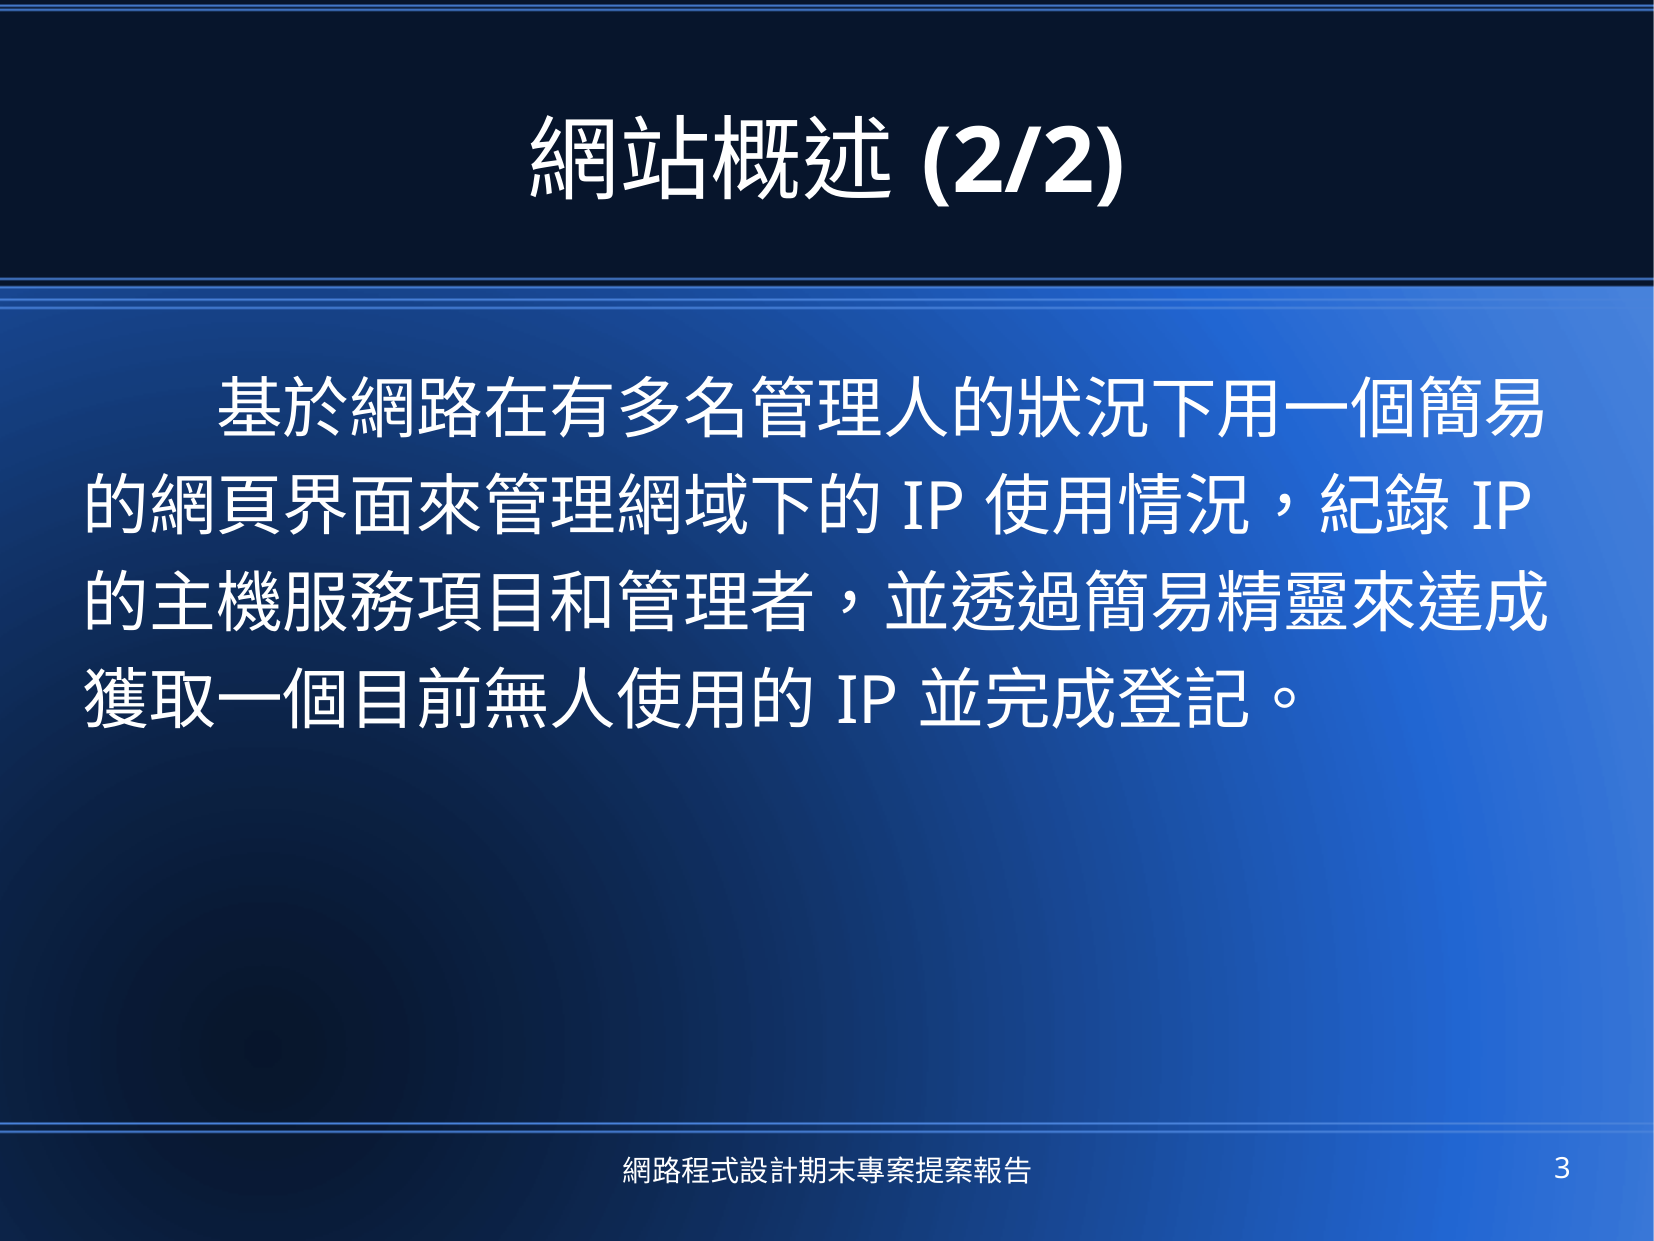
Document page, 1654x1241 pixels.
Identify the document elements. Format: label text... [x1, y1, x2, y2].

title 網站概述(2/2) [82, 49, 1571, 257]
list 基於網路在有多名管理人的狀況下用一個簡易的網頁界面來管理網域下的IP使用情況，紀錄IP的主機服務項目和管理者，並透過簡易精靈來達成獲取一個目前無人使用的IP並完成登記。 [82, 355, 1571, 1174]
picture [0, 0, 1654, 1241]
